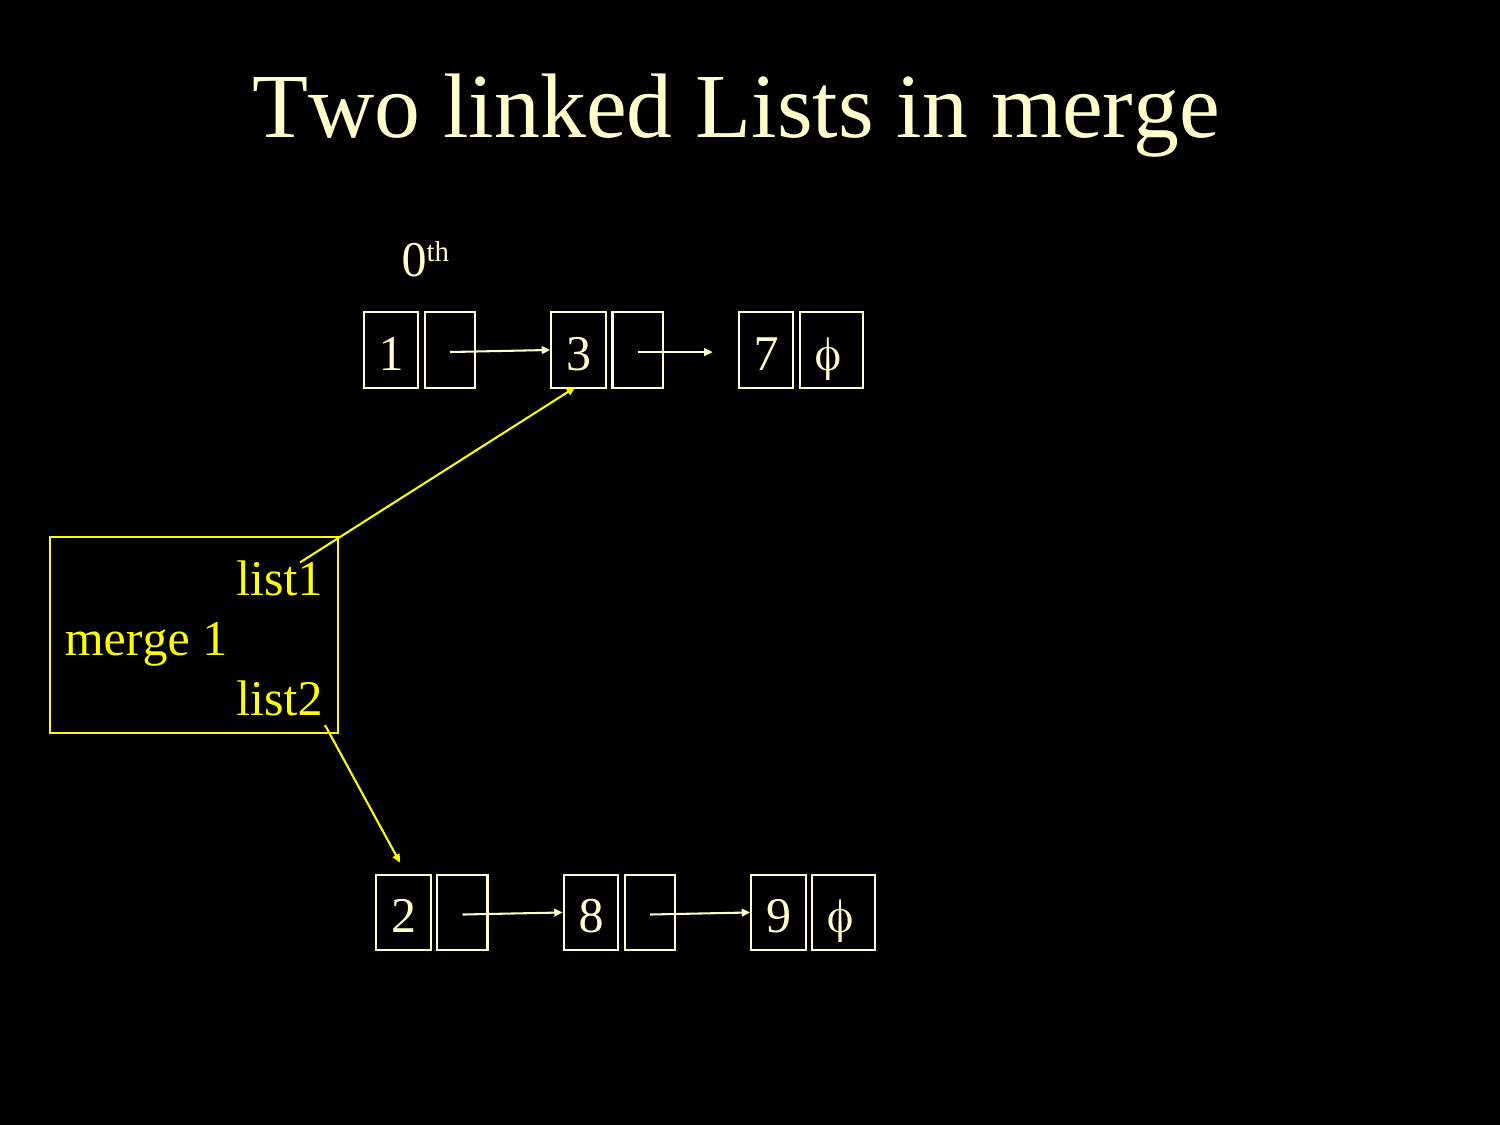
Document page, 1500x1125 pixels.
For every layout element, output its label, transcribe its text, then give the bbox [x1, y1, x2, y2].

text_box 3 [551, 312, 606, 388]
text_box 2 [376, 874, 431, 951]
text_box  [812, 874, 876, 951]
text_box 1 [363, 312, 419, 388]
text_box 8 [563, 874, 619, 951]
title Two linked Lists in merge [8, 47, 1467, 165]
text_box 0th [386, 219, 477, 295]
text_box  [800, 312, 863, 388]
text_box 9 [751, 874, 806, 951]
text_box 7 [738, 312, 794, 388]
text_box list1 merge 1 list2 [50, 537, 338, 733]
